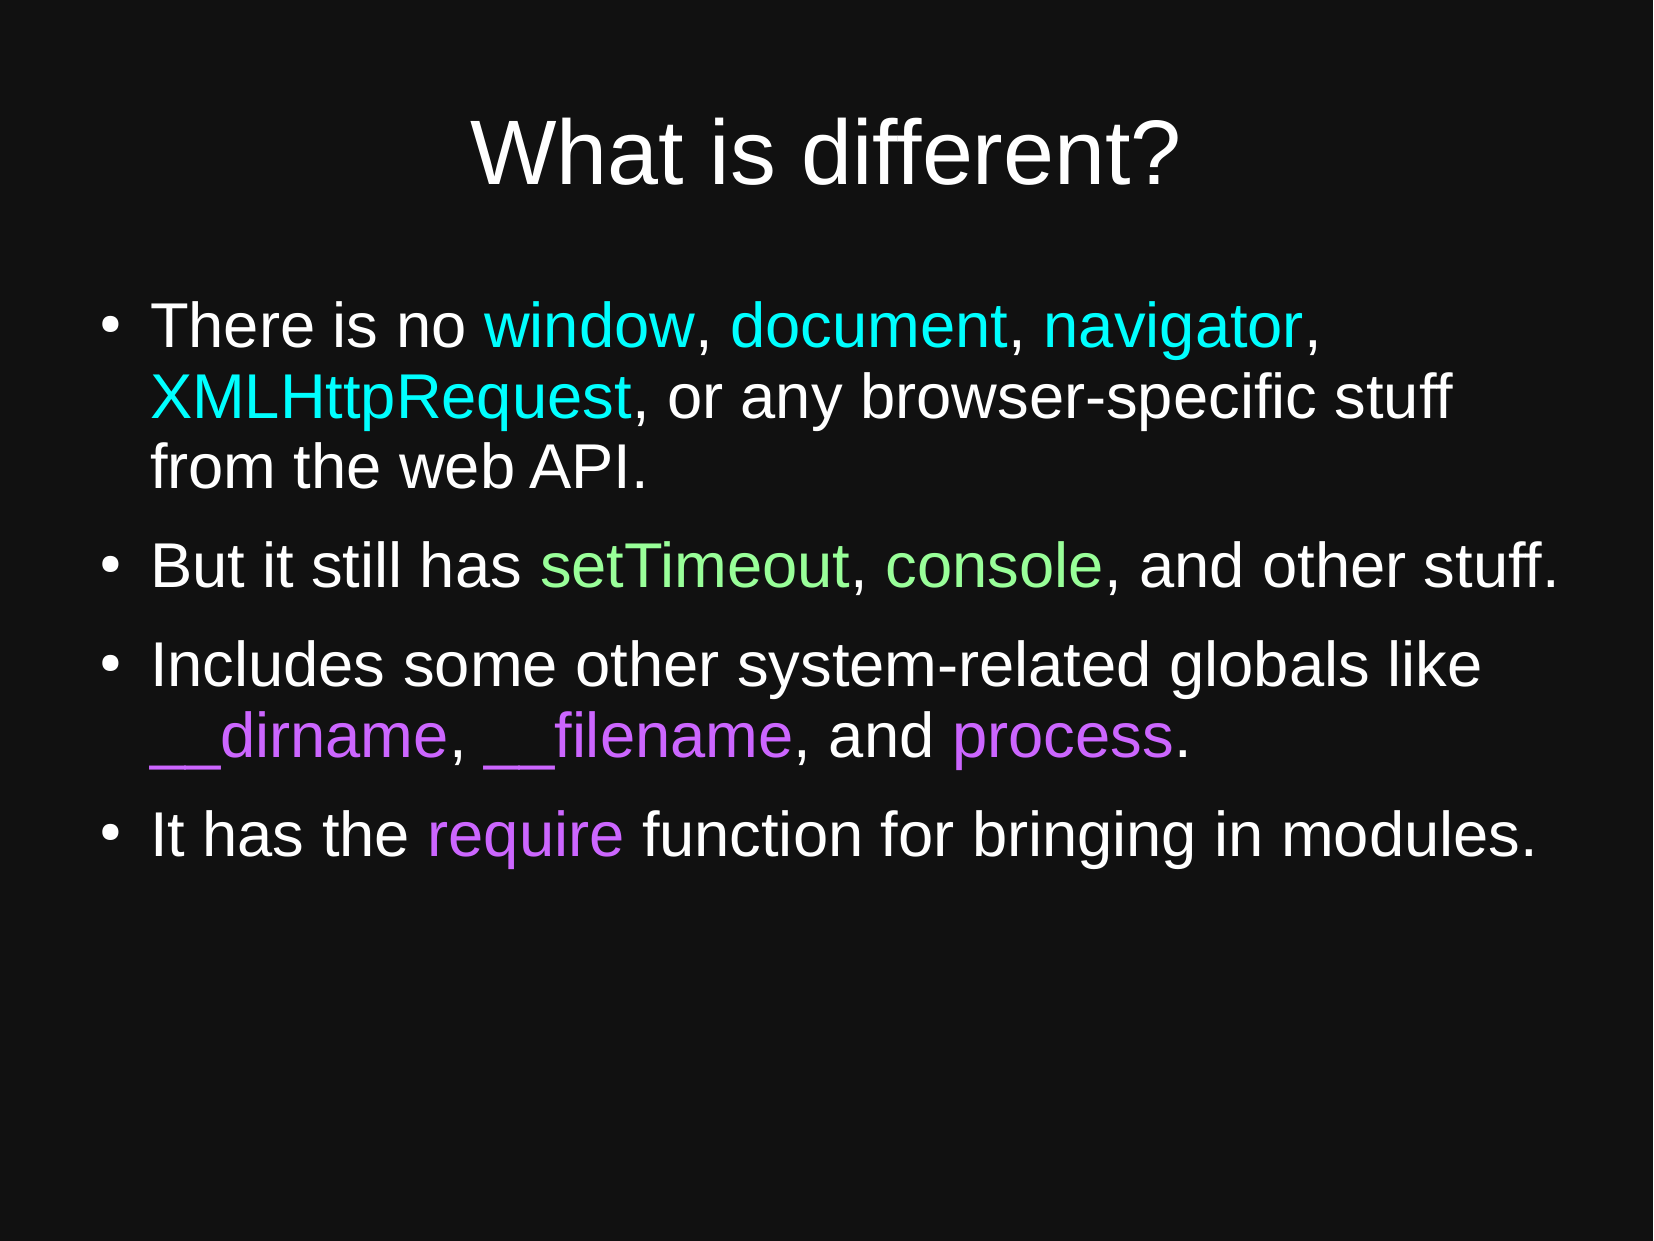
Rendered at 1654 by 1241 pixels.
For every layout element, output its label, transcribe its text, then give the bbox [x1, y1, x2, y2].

list There is no window, document, navigator, XMLHttpRequest, or any browser-specific stuff from the web API. But it still has setTimeout, console, and other stuff. Includes some other system-related globals like __dirname, __filename, and process. It has the require function for bringing in modules. [82, 290, 1571, 1010]
title What is different? [82, 49, 1571, 257]
